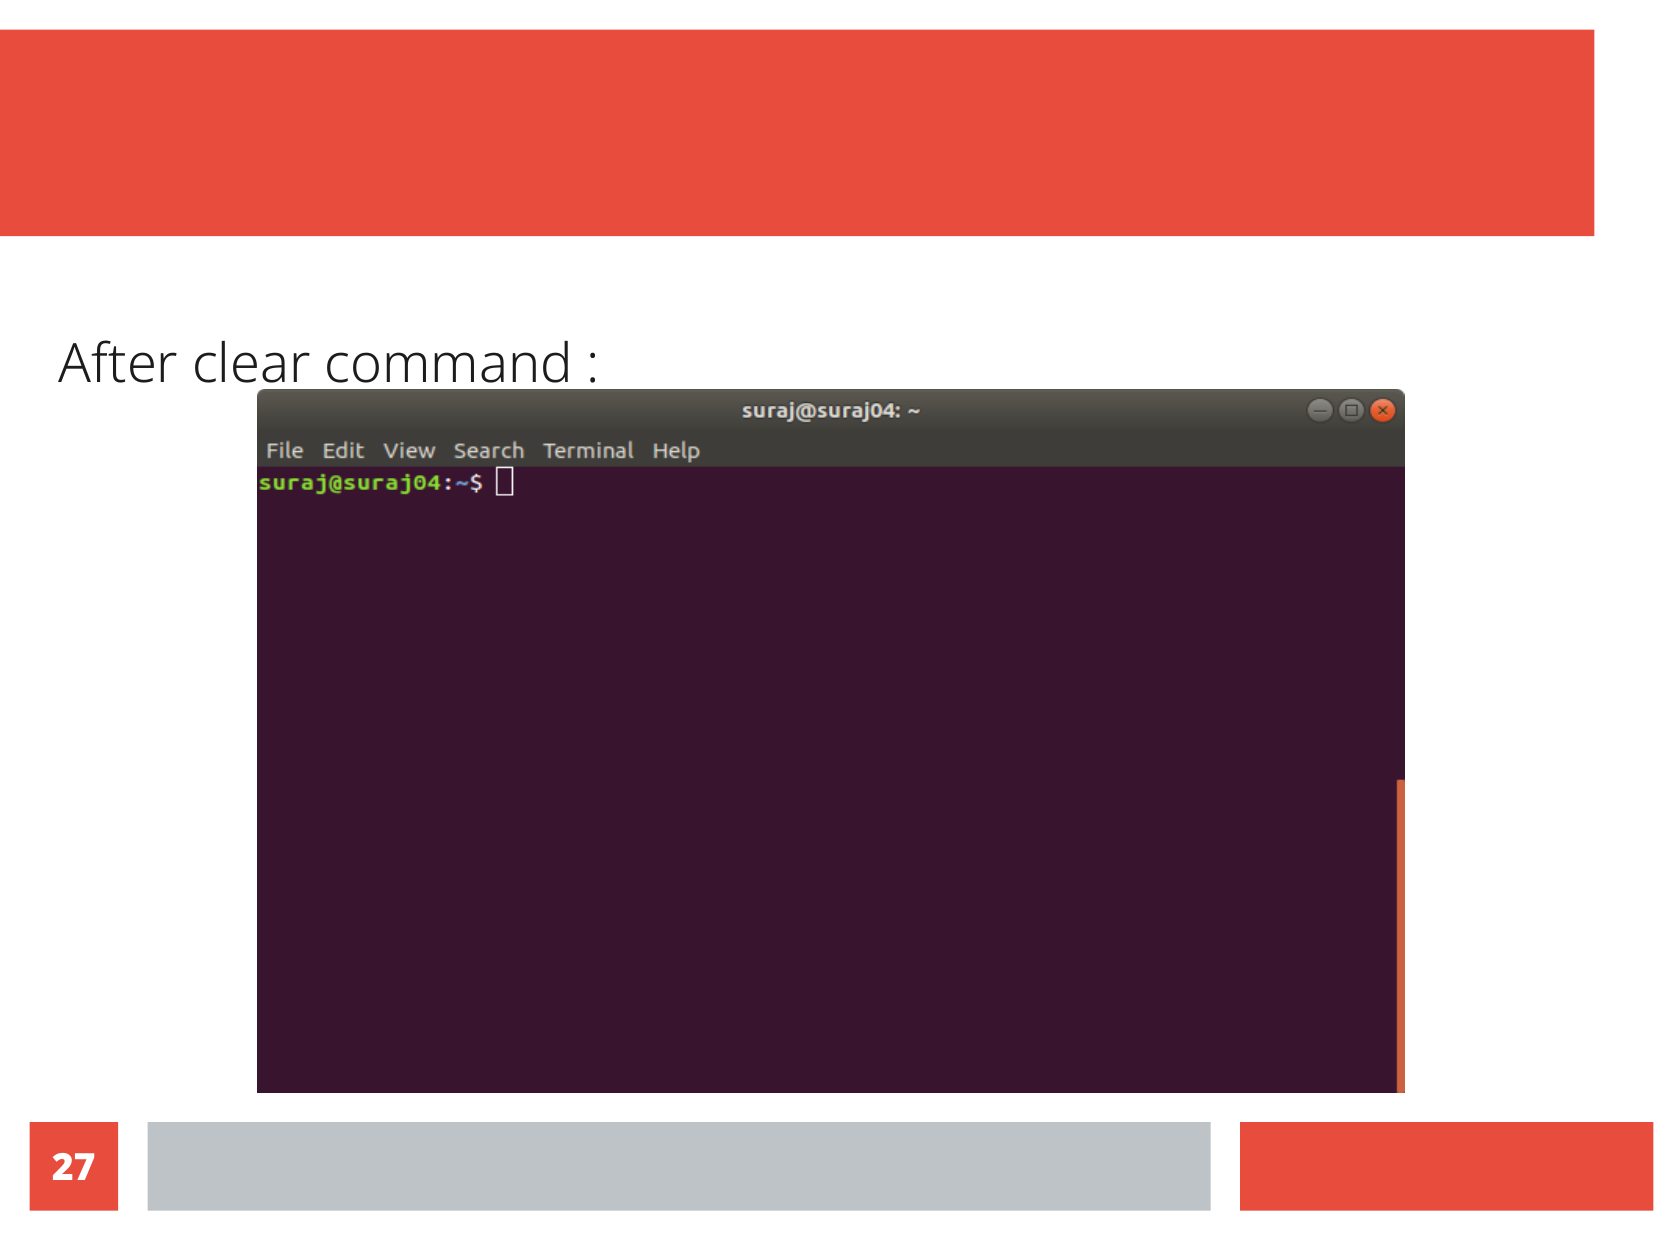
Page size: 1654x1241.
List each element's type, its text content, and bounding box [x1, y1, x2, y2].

subtitle After clear command : [59, 324, 1565, 1093]
picture [257, 389, 1405, 1093]
